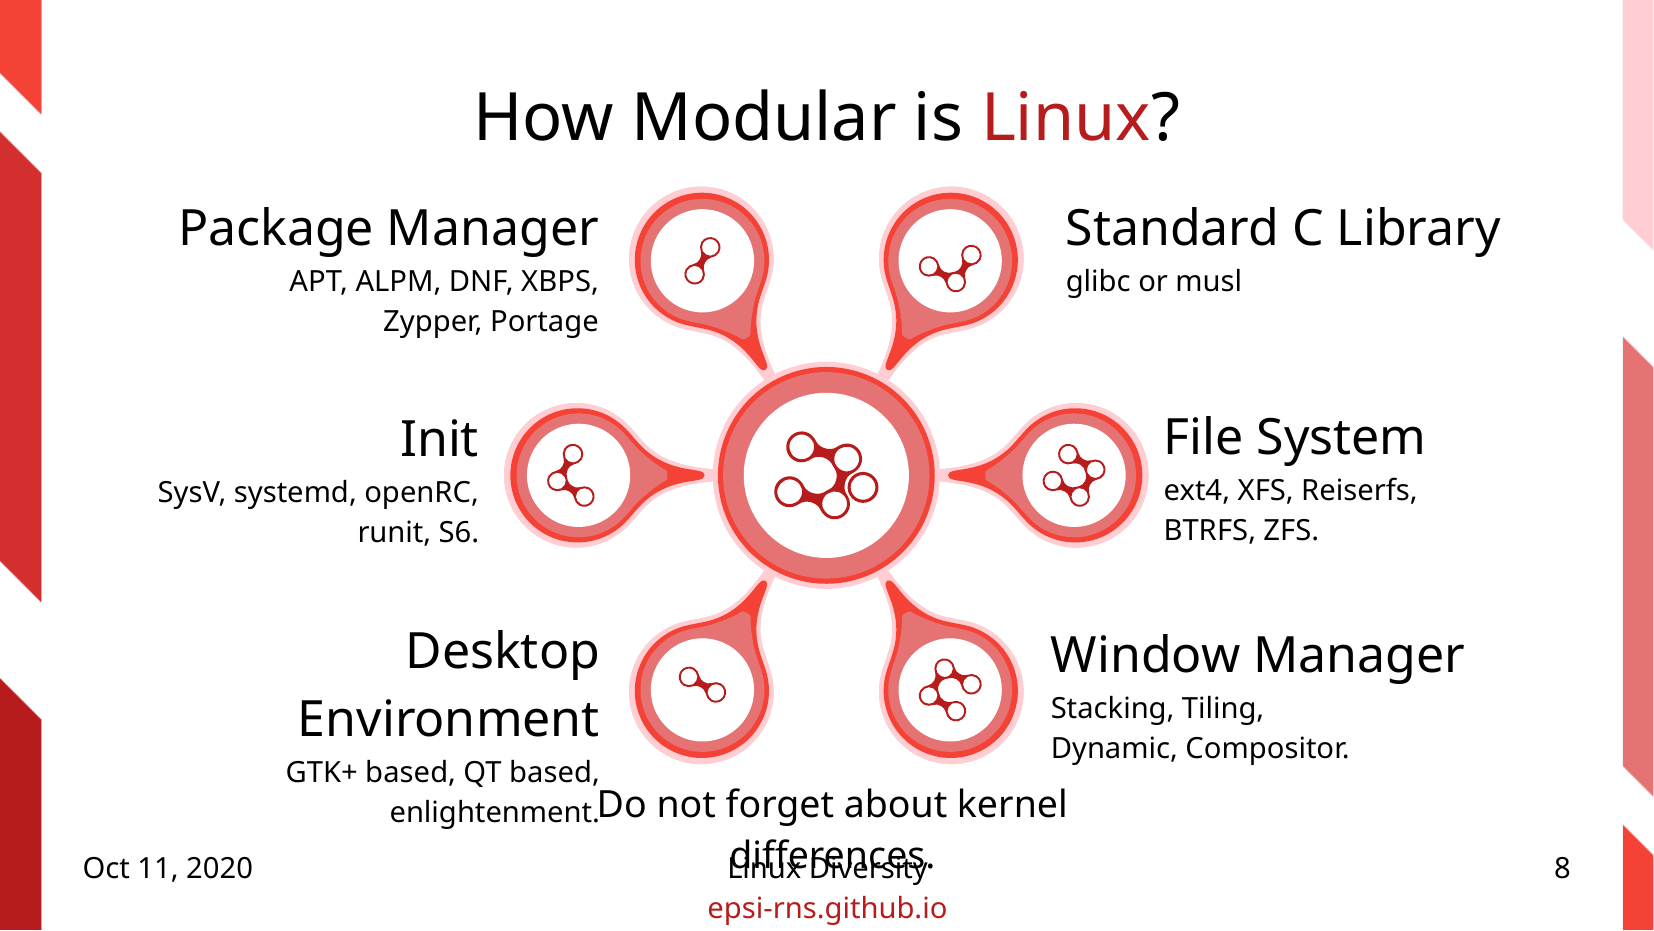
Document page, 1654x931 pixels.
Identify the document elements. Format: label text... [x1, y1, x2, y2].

picture [0, 0, 1654, 931]
list Window Manager Stacking, Tiling, Dynamic, Compositor. [1050, 619, 1531, 781]
list Desktop Environment GTK+ based, QT based, enlightenment. [120, 615, 601, 873]
list Init SysV, systemd, openRC, runit, S6. [105, 402, 480, 586]
list Do not forget about kernel differences. [525, 777, 1141, 916]
list Package Manager APT, ALPM, DNF, XBPS, Zypper, Portage [120, 192, 600, 361]
list File System ext4, XFS, Reiserfs, BTRFS, ZFS. [1163, 401, 1516, 571]
list Standard C Library glibc or musl [1065, 192, 1546, 361]
